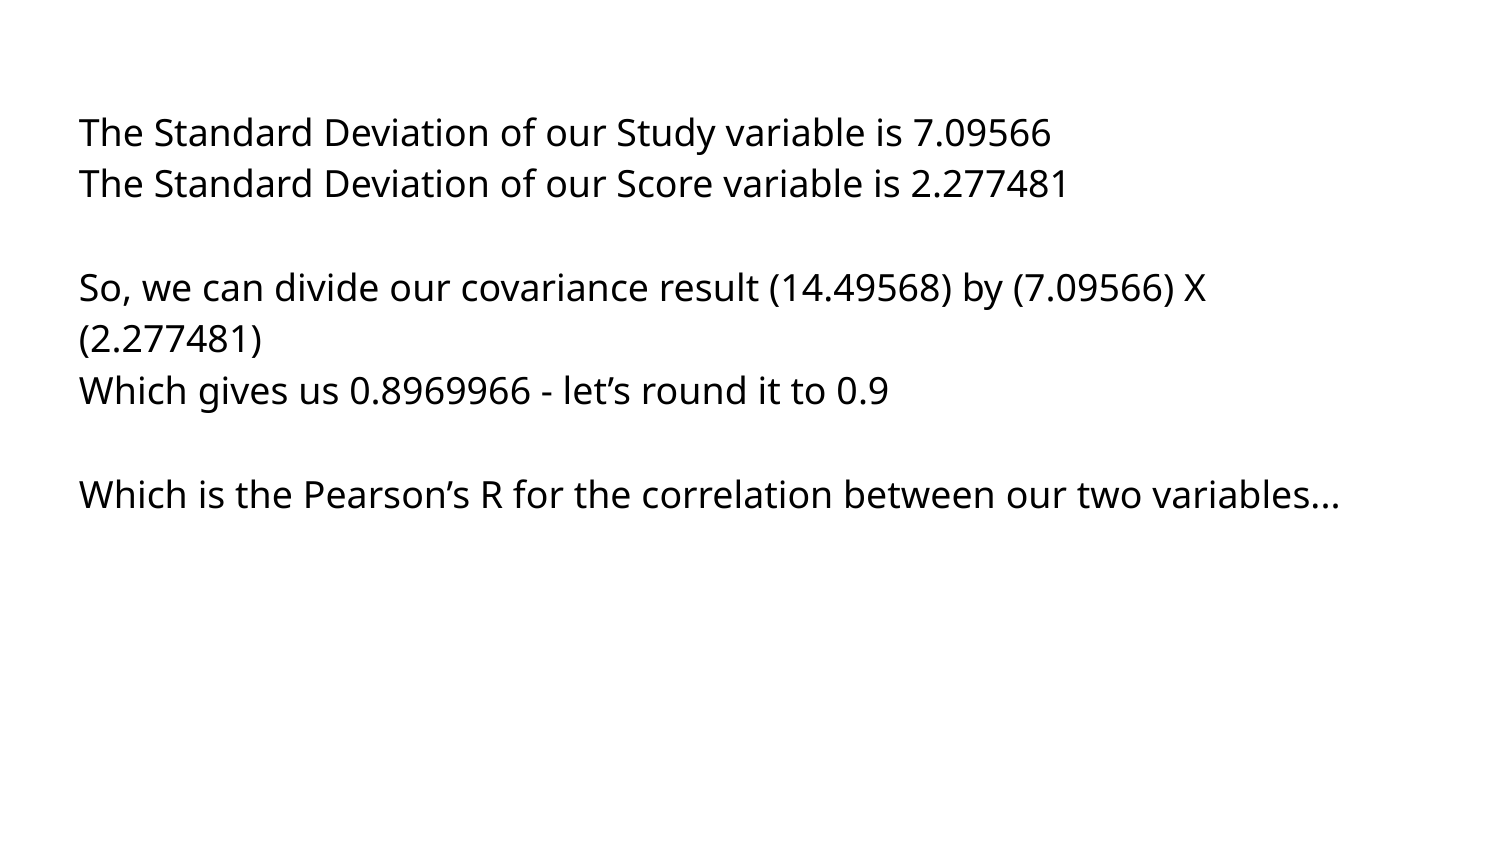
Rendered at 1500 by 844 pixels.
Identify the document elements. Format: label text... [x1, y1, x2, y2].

text_box The Standard Deviation of our Study variable is 7.09566 The Standard Deviation of our Score variable is 2.277481 So, we can divide our covariance result (14.49568) by (7.09566) X (2.277481) Which gives us 0.8969966 - let’s round it to 0.9 Which is the Pearson’s R for the correlation between our two variables... [64, 86, 1379, 709]
